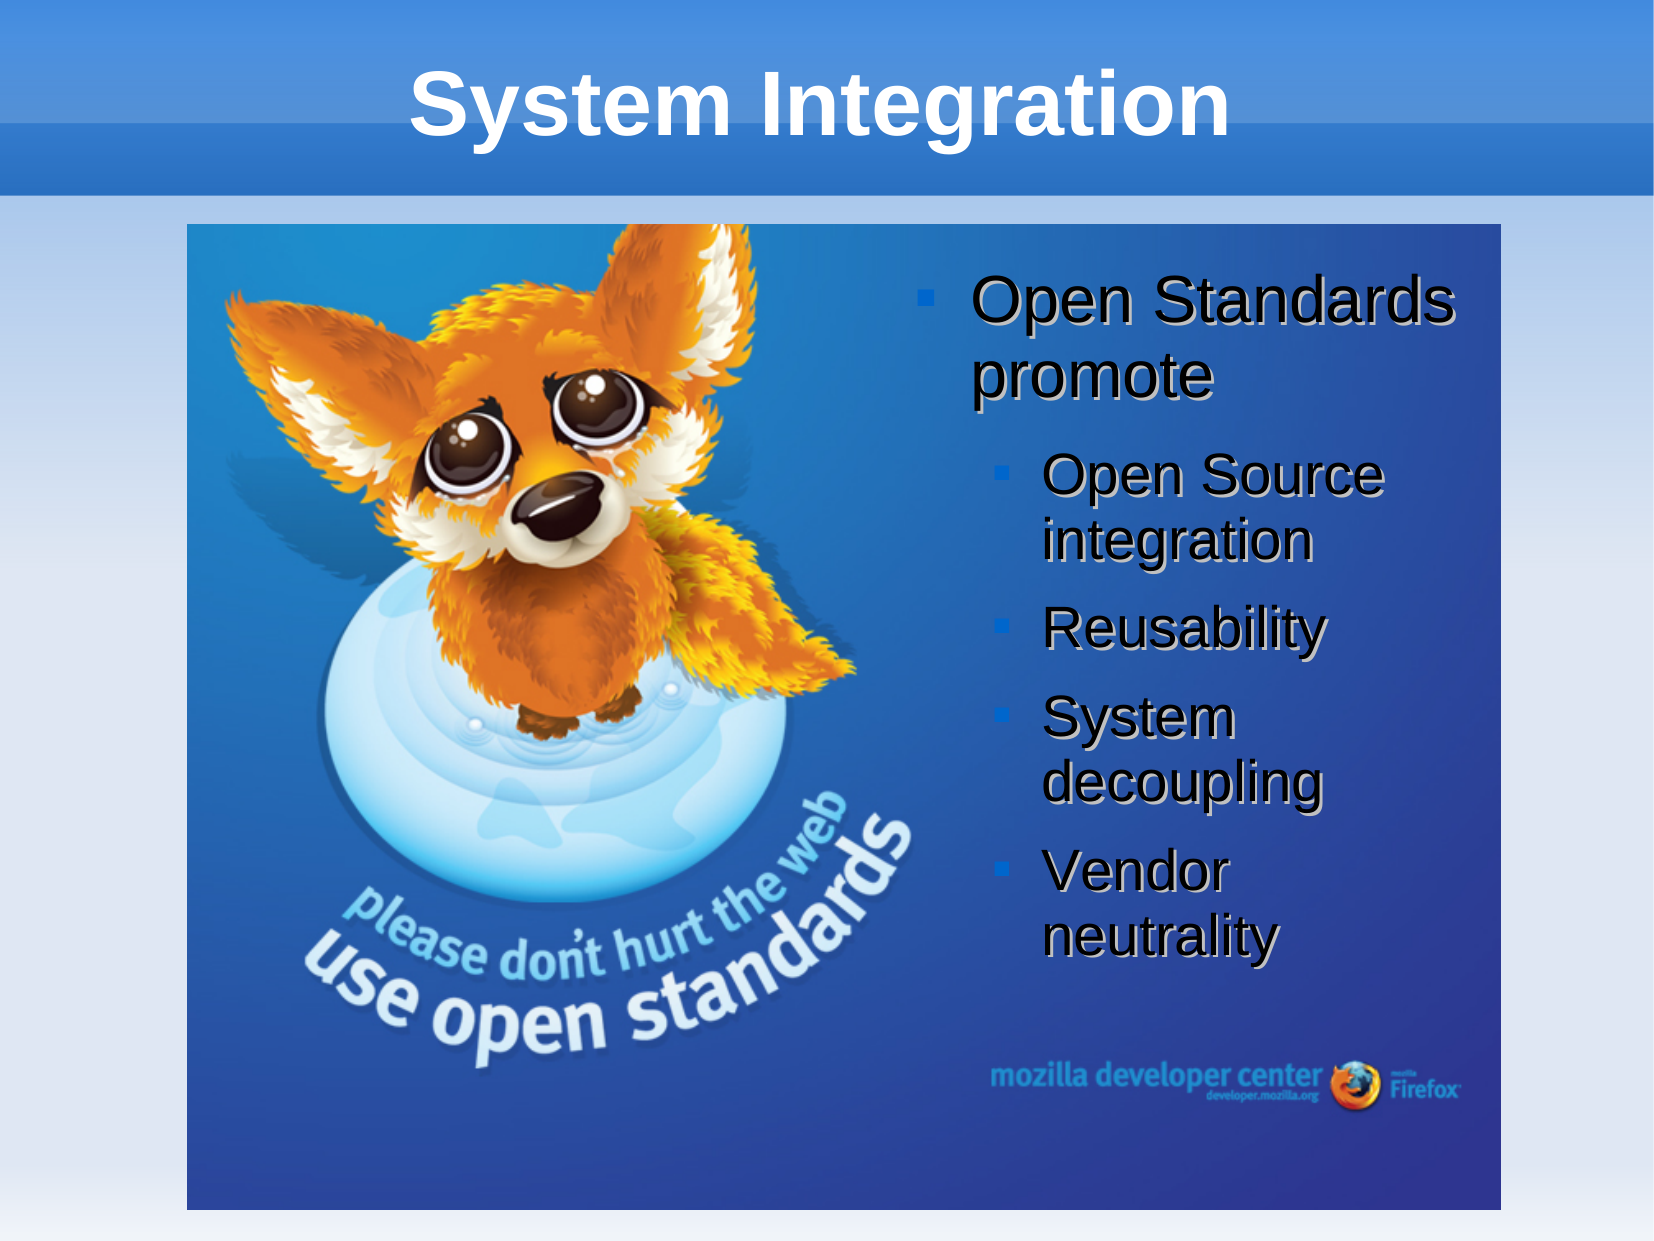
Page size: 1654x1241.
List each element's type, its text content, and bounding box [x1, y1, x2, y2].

title System Integration [76, 0, 1565, 208]
list Open Standards promote Open Source integration Reusability System decoupling Vendor neutrality [900, 262, 1463, 1007]
picture [0, 0, 1654, 1241]
